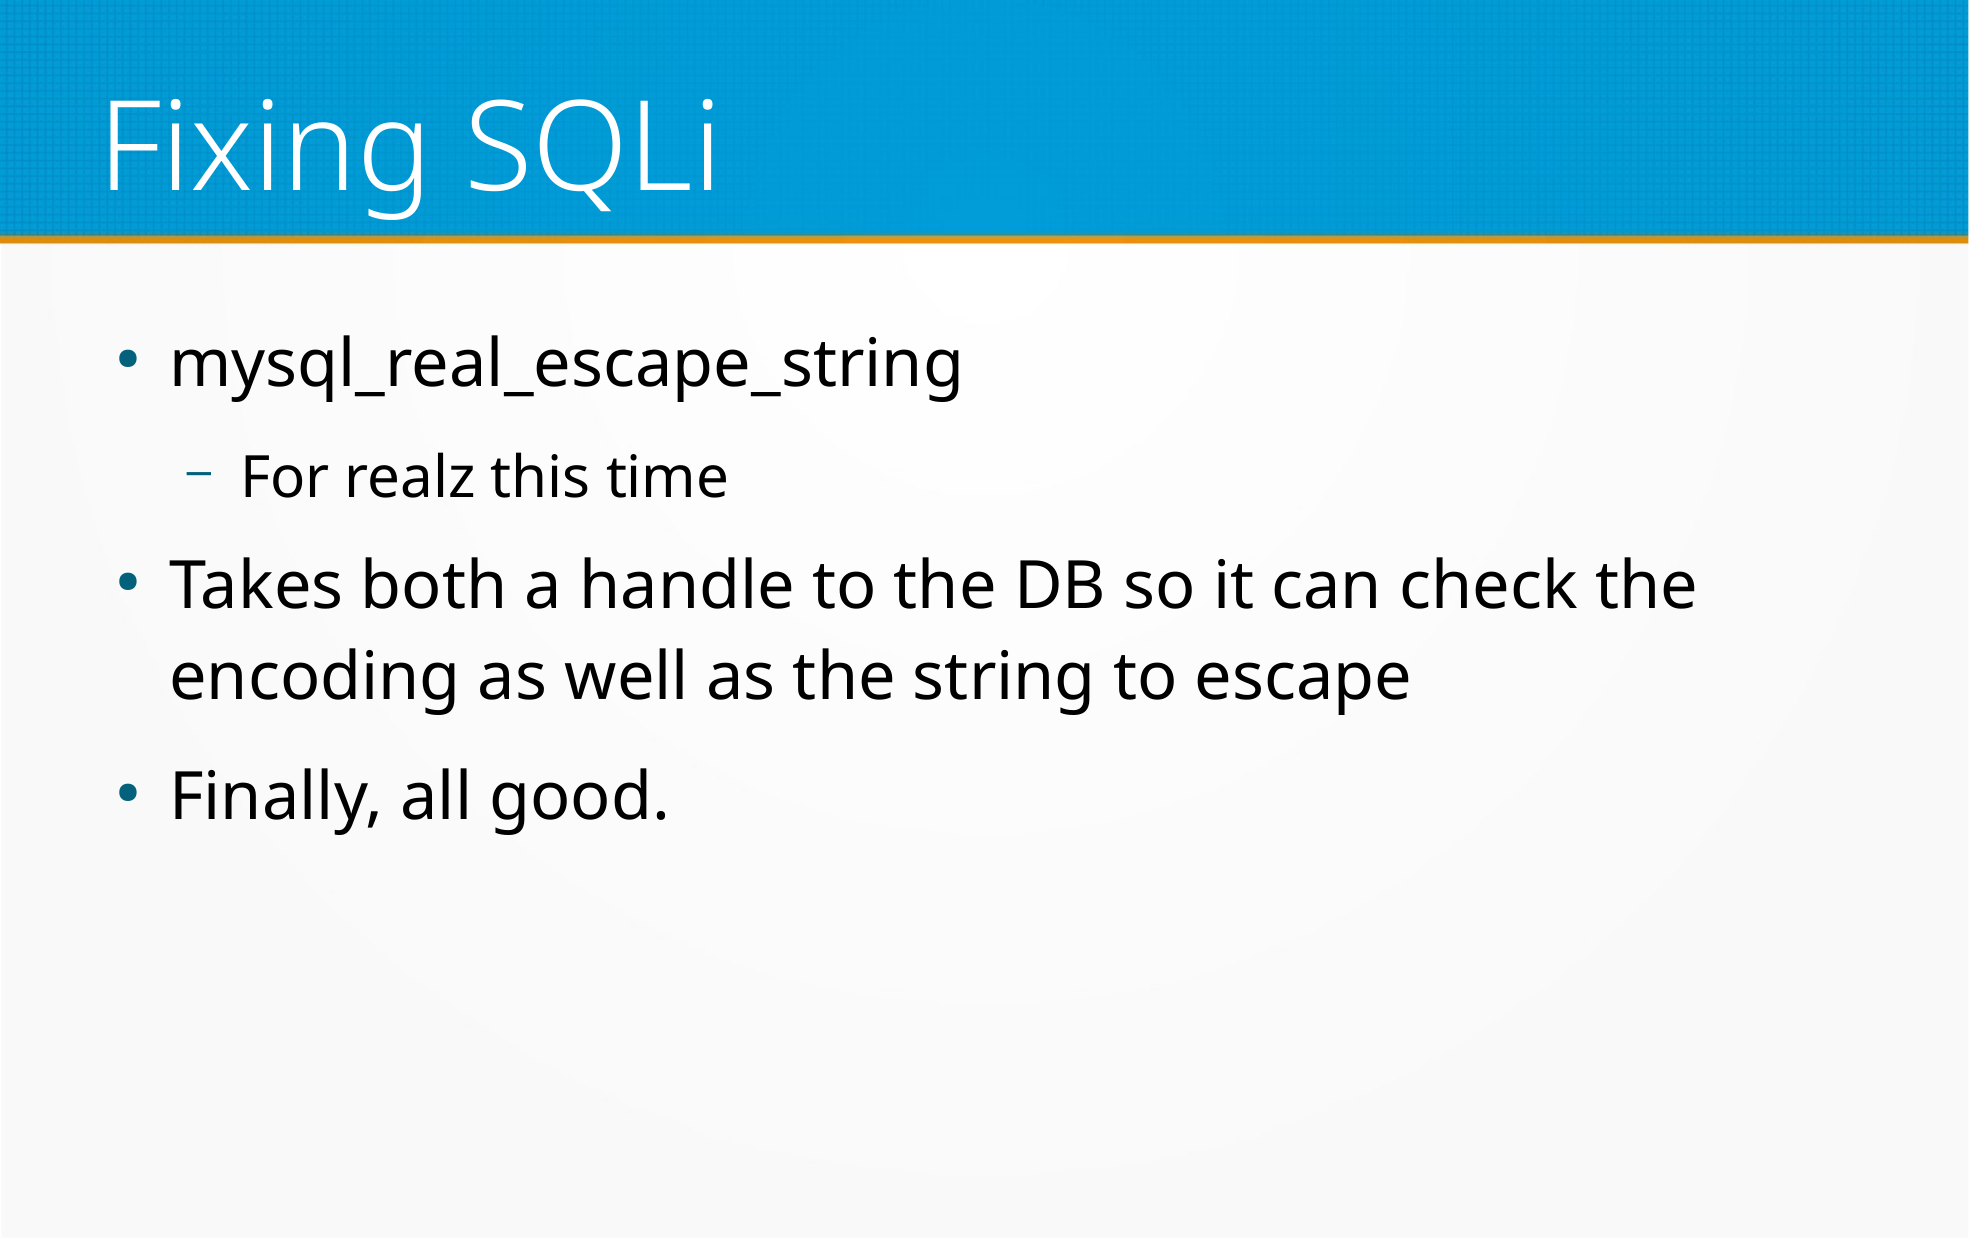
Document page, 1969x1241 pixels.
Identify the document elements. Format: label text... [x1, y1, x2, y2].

title Fixing SQLi [98, 19, 1870, 227]
picture [0, 233, 1969, 1241]
list mysql_real_escape_string For realz this time Takes both a handle to the DB so it can check the encoding as well as the string to escape Finally, all good. [98, 315, 1861, 1081]
